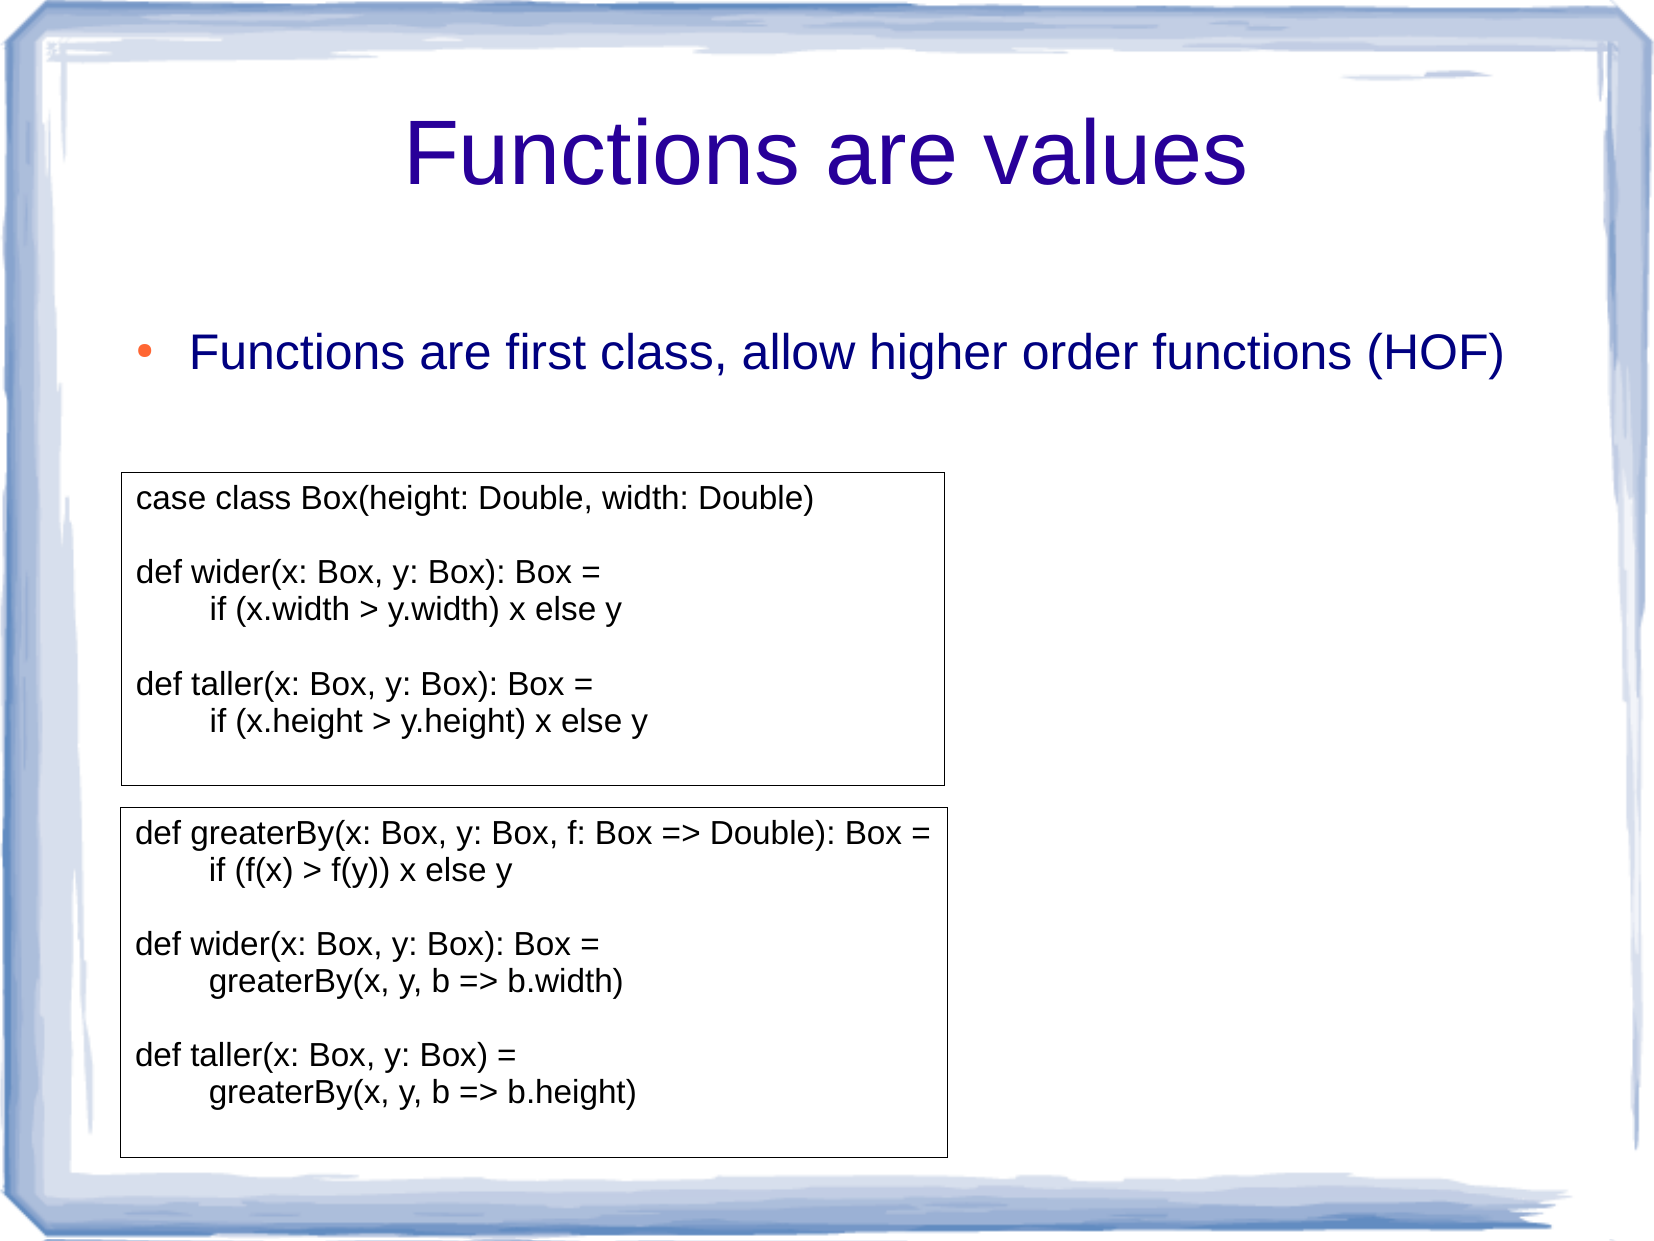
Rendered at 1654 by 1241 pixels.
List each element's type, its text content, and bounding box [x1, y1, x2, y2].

text_box def greaterBy(x: Box, y: Box, f: Box => Double): Box = if (f(x) > f(y)) x else y def wider(x: Box, y: Box): Box = greaterBy(x, y, b => b.width) def taller(x: Box, y: Box) = greaterBy(x, y, b => b.height) [120, 807, 945, 1158]
list Functions are first class, allow higher order functions (HOF) [118, 324, 1571, 1030]
title Functions are values [82, 49, 1571, 257]
picture [0, 0, 1654, 1241]
text_box case class Box(height: Double, width: Double) def wider(x: Box, y: Box): Box = if (x.width > y.width) x else y def taller(x: Box, y: Box): Box = if (x.height > y.height) x else y [121, 472, 945, 786]
